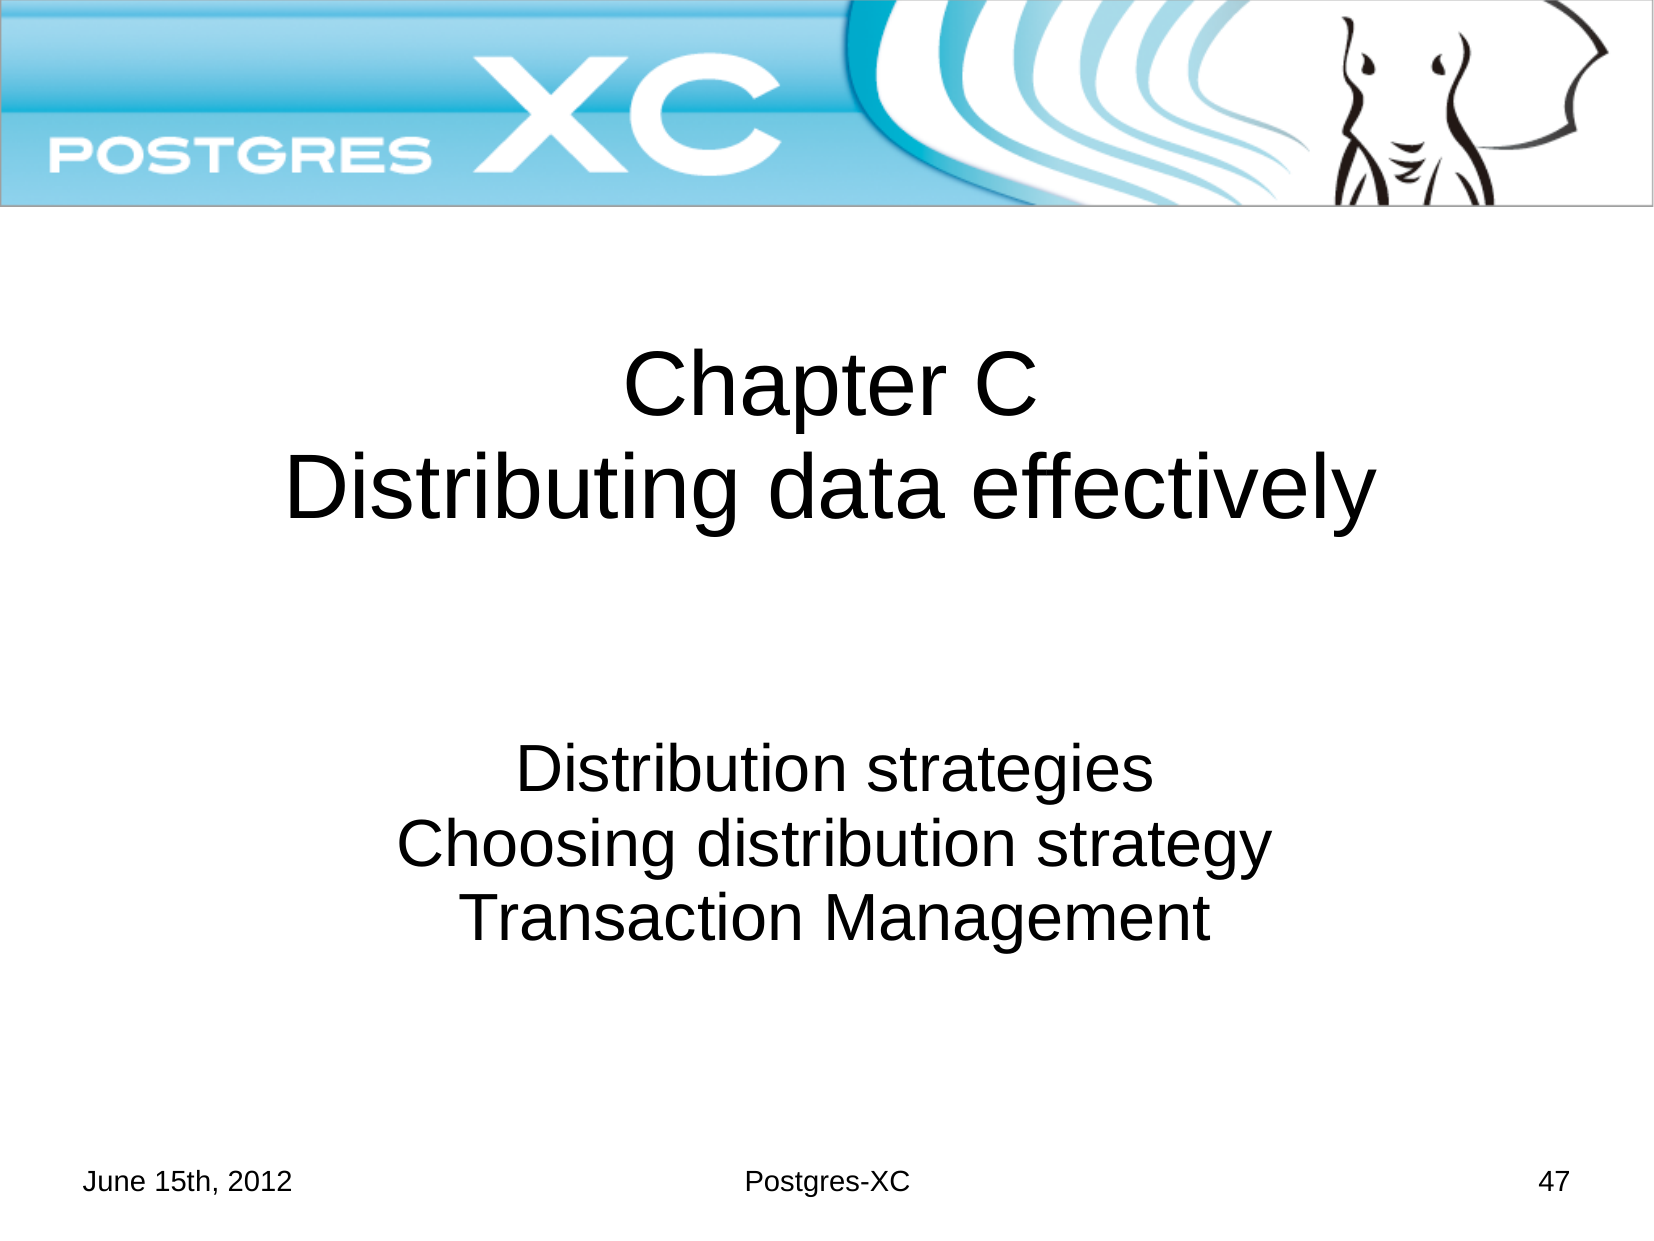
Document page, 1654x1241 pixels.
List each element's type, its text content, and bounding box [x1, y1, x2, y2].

title Chapter C Distributing data effectively [86, 331, 1576, 539]
subtitle Distribution strategies Choosing distribution strategy Transaction Management [91, 585, 1580, 1101]
picture [0, 0, 1654, 207]
